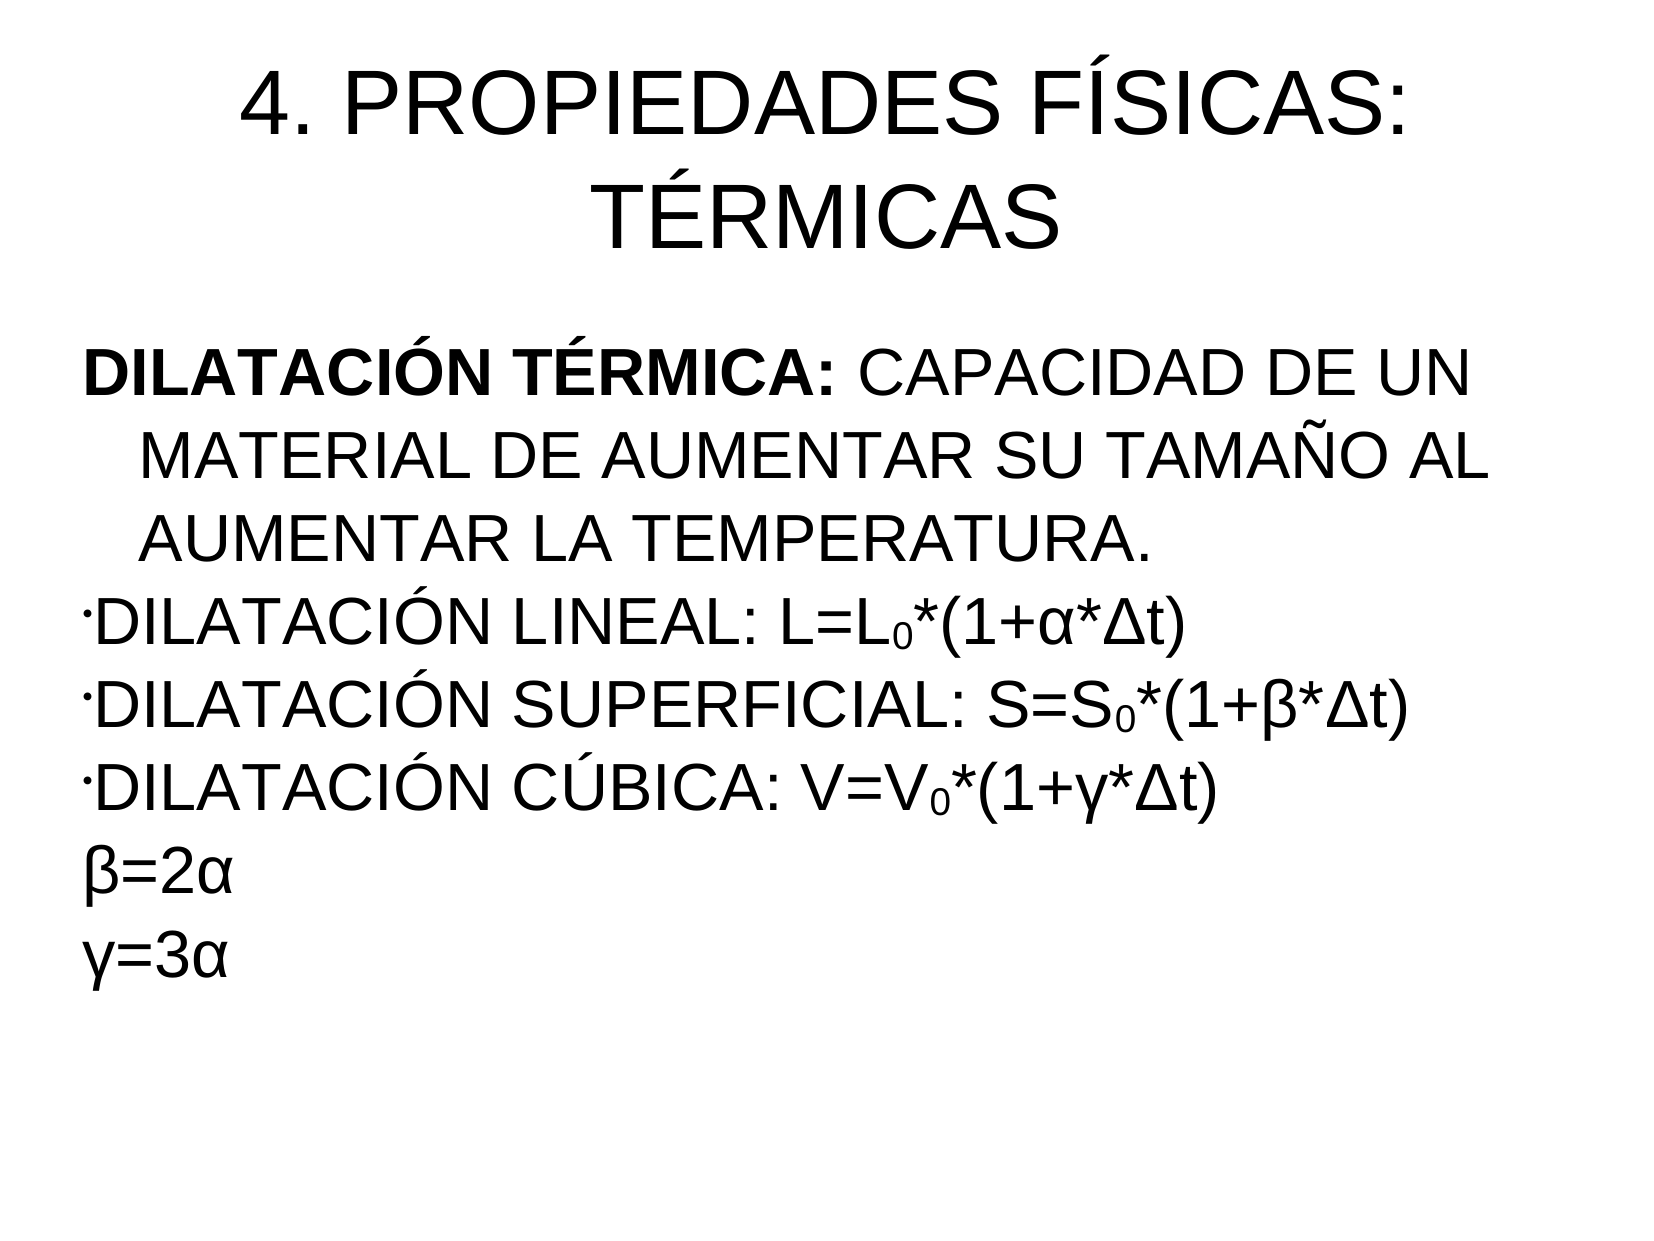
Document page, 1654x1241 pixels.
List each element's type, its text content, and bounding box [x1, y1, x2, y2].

subtitle DILATACIÓN TÉRMICA: CAPACIDAD DE UN MATERIAL DE AUMENTAR SU TAMAÑO AL AUMENTAR LA TEMPERATURA. DILATACIÓN LINEAL: L=L0*(1+α*Δt) DILATACIÓN SUPERFICIAL: S=S0*(1+β*Δt) DILATACIÓN CÚBICA: V=V0*(1+γ*Δt) β=2α γ=3α [82, 290, 1571, 1109]
title 4. PROPIEDADES FÍSICAS: TÉRMICAS [82, 38, 1571, 268]
